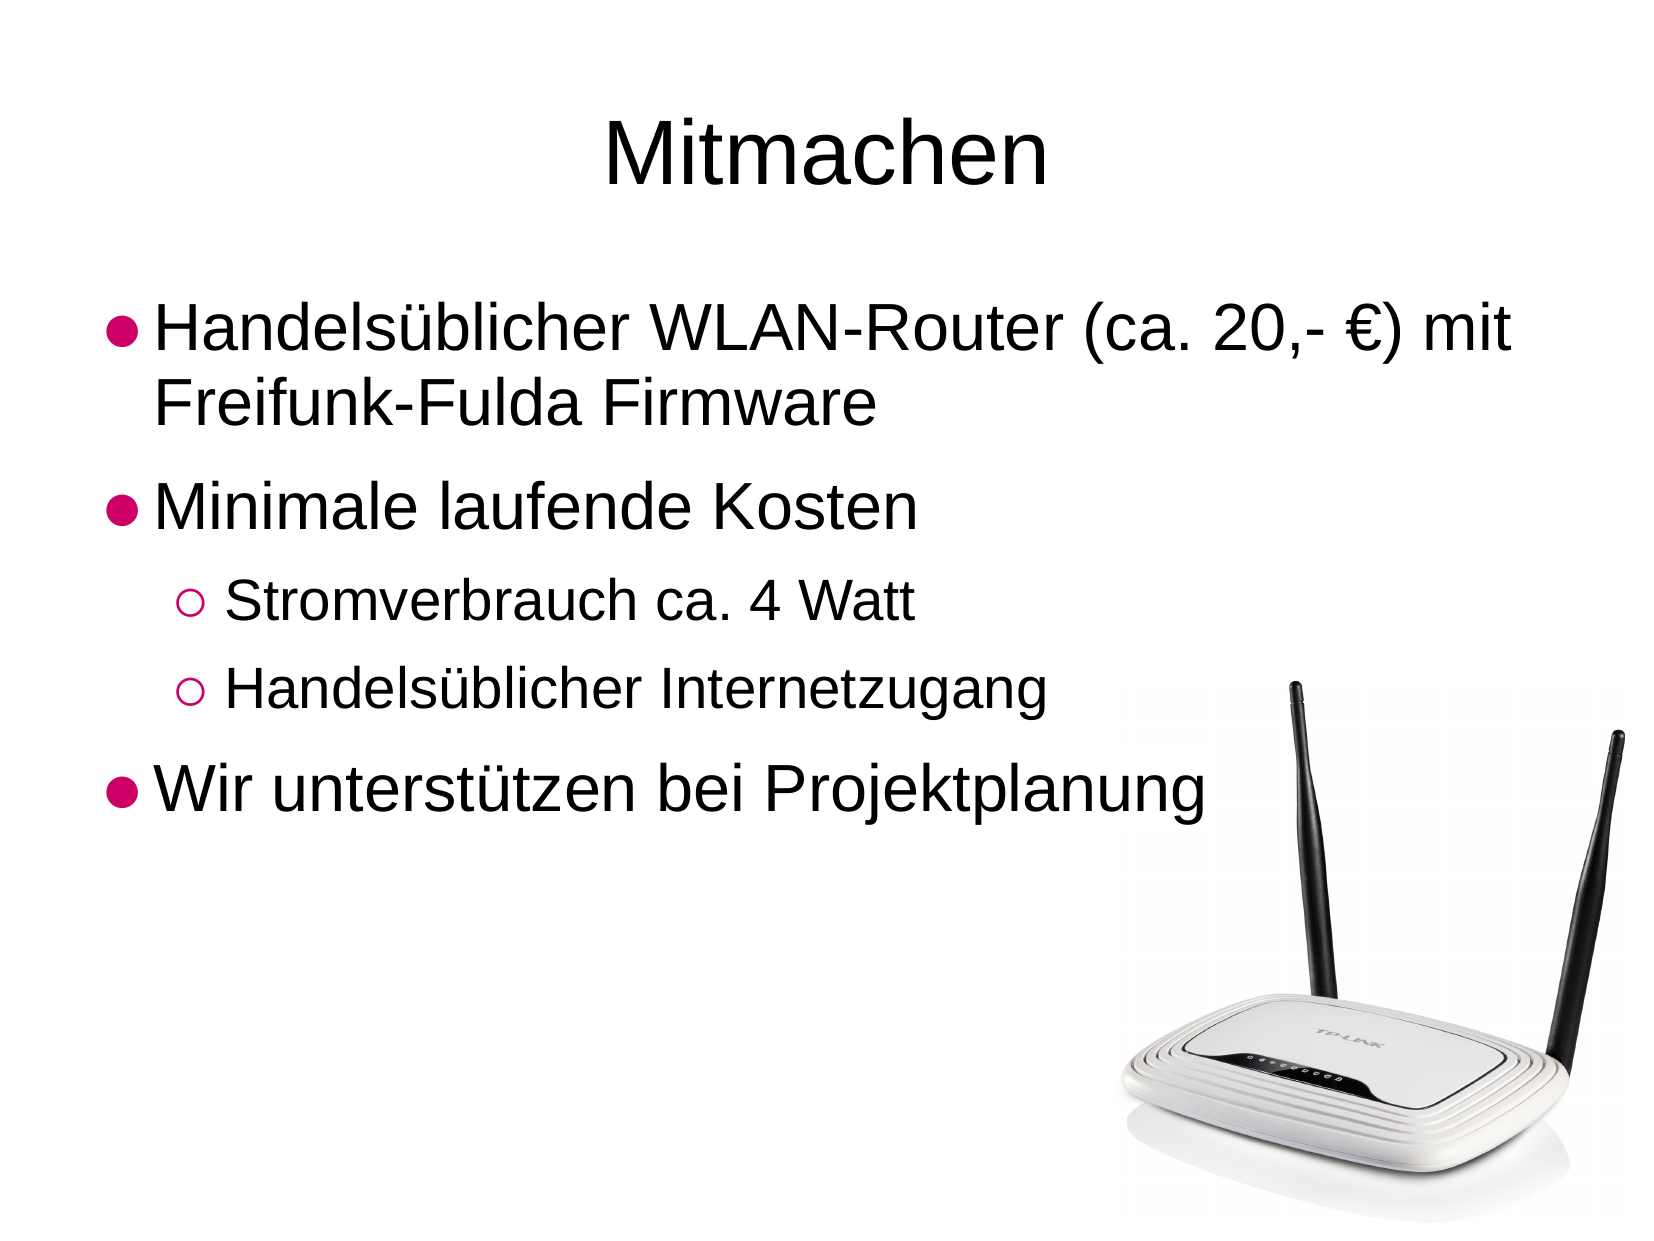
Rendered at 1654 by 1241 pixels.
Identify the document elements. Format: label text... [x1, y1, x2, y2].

title Mitmachen [82, 49, 1571, 257]
picture [1114, 681, 1625, 1223]
list Handelsüblicher WLAN-Router (ca. 20,- €) mit Freifunk-Fulda Firmware Minimale laufende Kosten Stromverbrauch ca. 4 Watt Handelsüblicher Internetzugang Wir unterstützen bei Projektplanung [82, 290, 1571, 1010]
